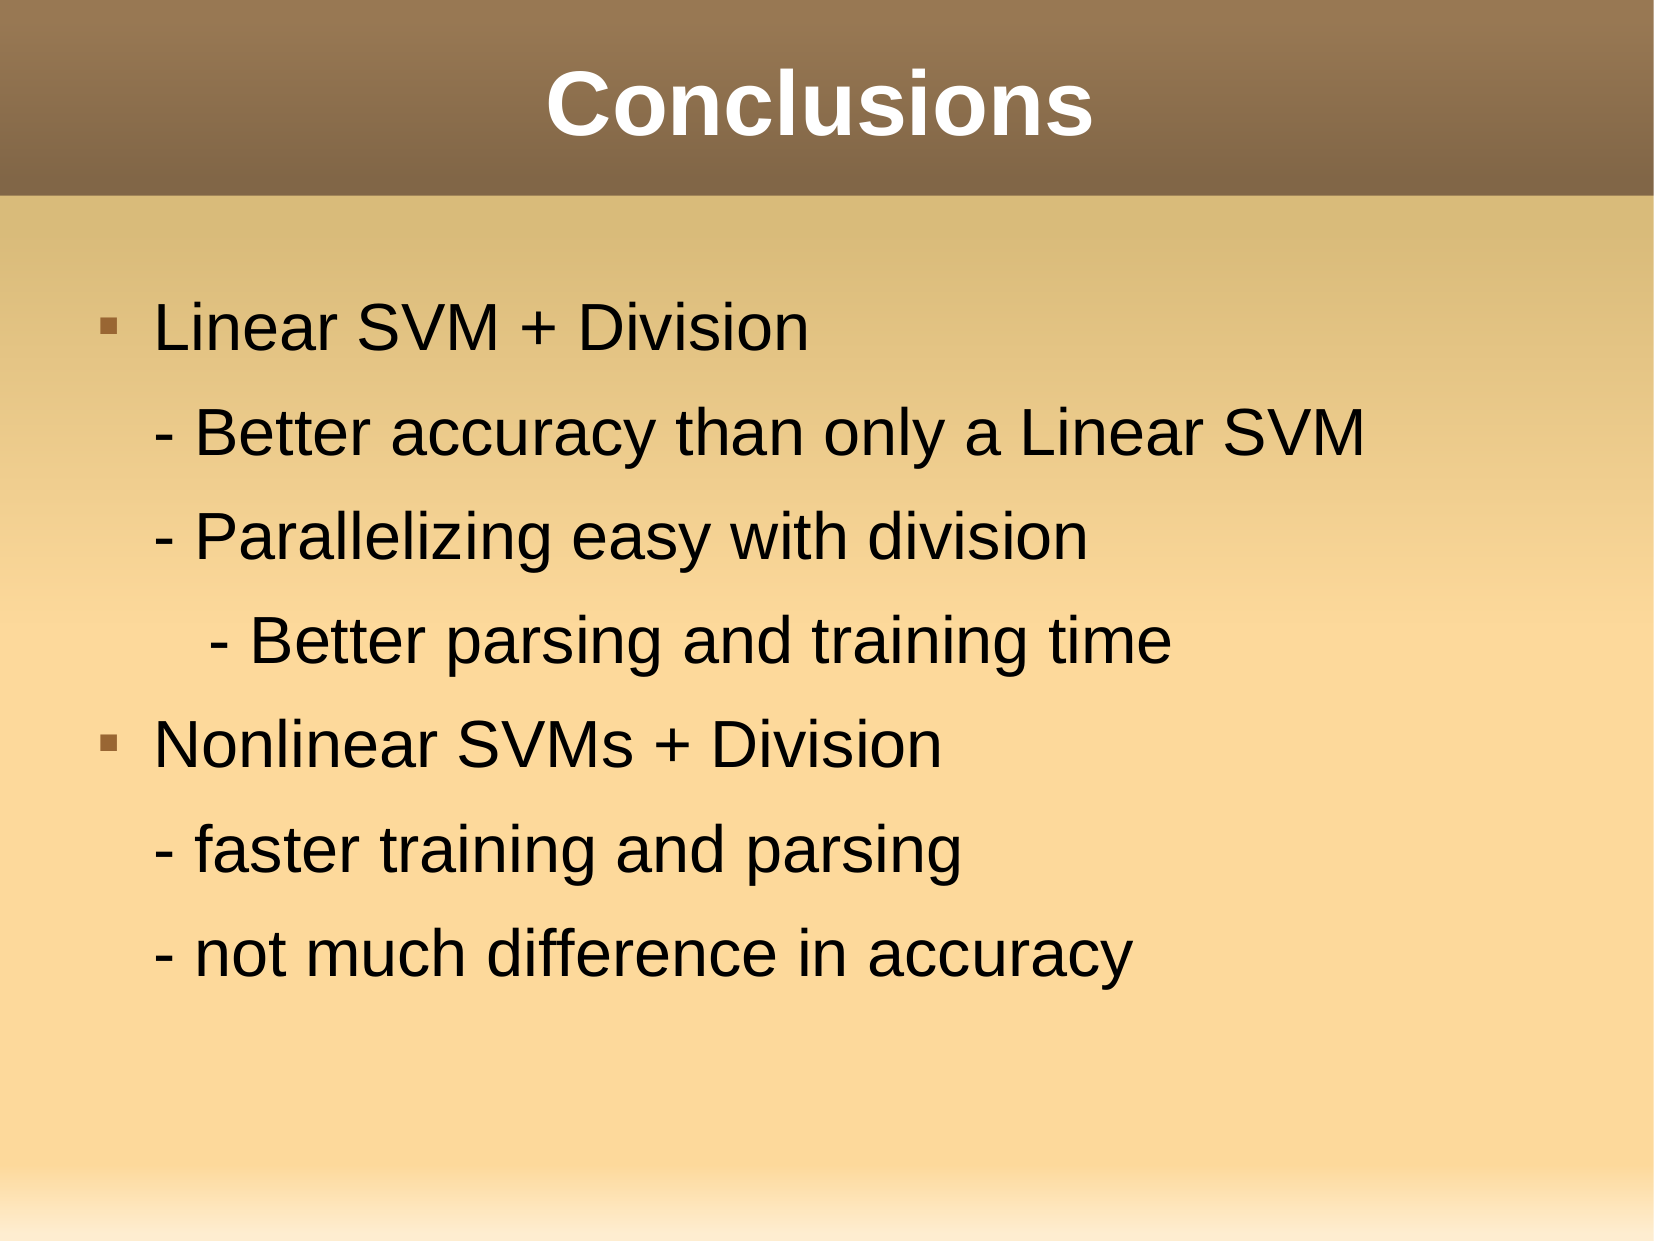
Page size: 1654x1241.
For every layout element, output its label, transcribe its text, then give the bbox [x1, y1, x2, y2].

title Conclusions [76, 7, 1565, 200]
picture [0, 0, 1654, 1241]
list Linear SVM + Division - Better accuracy than only a Linear SVM - Parallelizing easy with division - Better parsing and training time Nonlinear SVMs + Division - faster training and parsing - not much difference in accuracy [82, 290, 1571, 1094]
